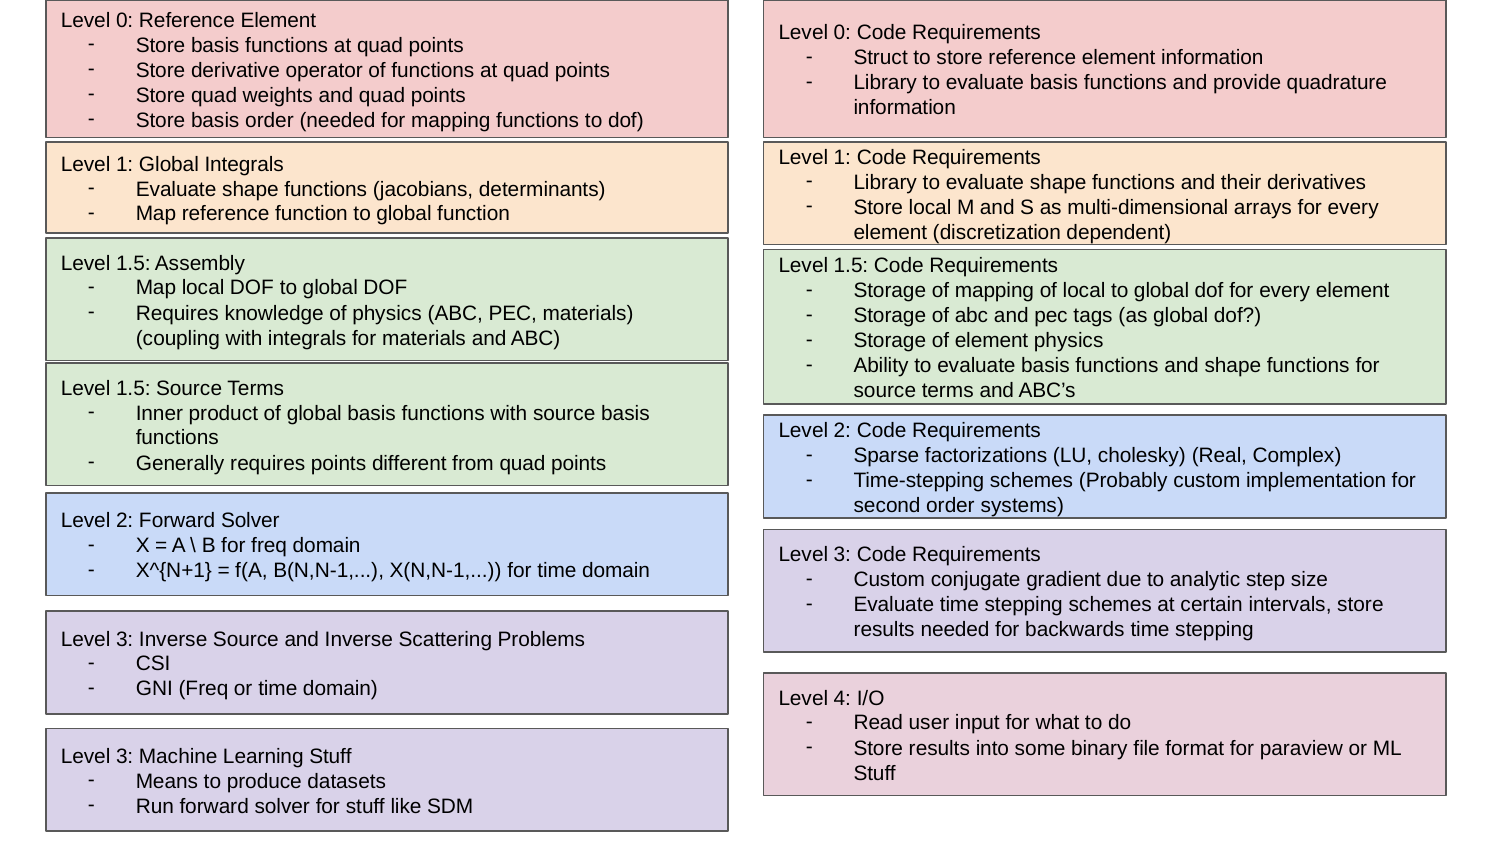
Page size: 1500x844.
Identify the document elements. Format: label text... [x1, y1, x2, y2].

text_box Level 3: Inverse Source and Inverse Scattering Problems CSI GNI (Freq or time domain) [45, 611, 729, 714]
text_box Level 3: Machine Learning Stuff Means to produce datasets Run forward solver for stuff like SDM [45, 728, 729, 832]
text_box Level 2: Forward Solver X = A \ B for freq domain X^{N+1} = f(A, B(N,N-1,...), X(N,N-1,...)) for time domain [45, 493, 729, 596]
text_box Level 0: Reference Element Store basis functions at quad points Store derivative operator of functions at quad points Store quad weights and quad points Store basis order (needed for mapping functions to dof) [45, 0, 729, 138]
text_box Level 1.5: Code Requirements Storage of mapping of local to global dof for every element Storage of abc and pec tags (as global dof?) Storage of element physics Ability to evaluate basis functions and shape functions for source terms and ABC’s [763, 249, 1446, 404]
text_box Level 4: I/O Read user input for what to do Store results into some binary file format for paraview or ML Stuff [763, 672, 1446, 796]
text_box Level 1.5: Source Terms Inner product of global basis functions with source basis functions Generally requires points different from quad points [45, 362, 729, 486]
text_box Level 1.5: Assembly Map local DOF to global DOF Requires knowledge of physics (ABC, PEC, materials)(coupling with integrals for materials and ABC) [45, 237, 729, 361]
text_box Level 2: Code Requirements Sparse factorizations (LU, cholesky) (Real, Complex) Time-stepping schemes (Probably custom implementation for second order systems) [763, 415, 1446, 518]
text_box Level 1: Global Integrals Evaluate shape functions (jacobians, determinants) Map reference function to global function [45, 142, 729, 234]
text_box Level 0: Code Requirements Struct to store reference element information Library to evaluate basis functions and provide quadrature information [763, 0, 1446, 138]
text_box Level 3: Code Requirements Custom conjugate gradient due to analytic step size Evaluate time stepping schemes at certain intervals, store results needed for backwards time stepping [763, 529, 1446, 652]
text_box Level 1: Code Requirements Library to evaluate shape functions and their derivatives Store local M and S as multi-dimensional arrays for every element (discretization dependent) [763, 141, 1446, 245]
